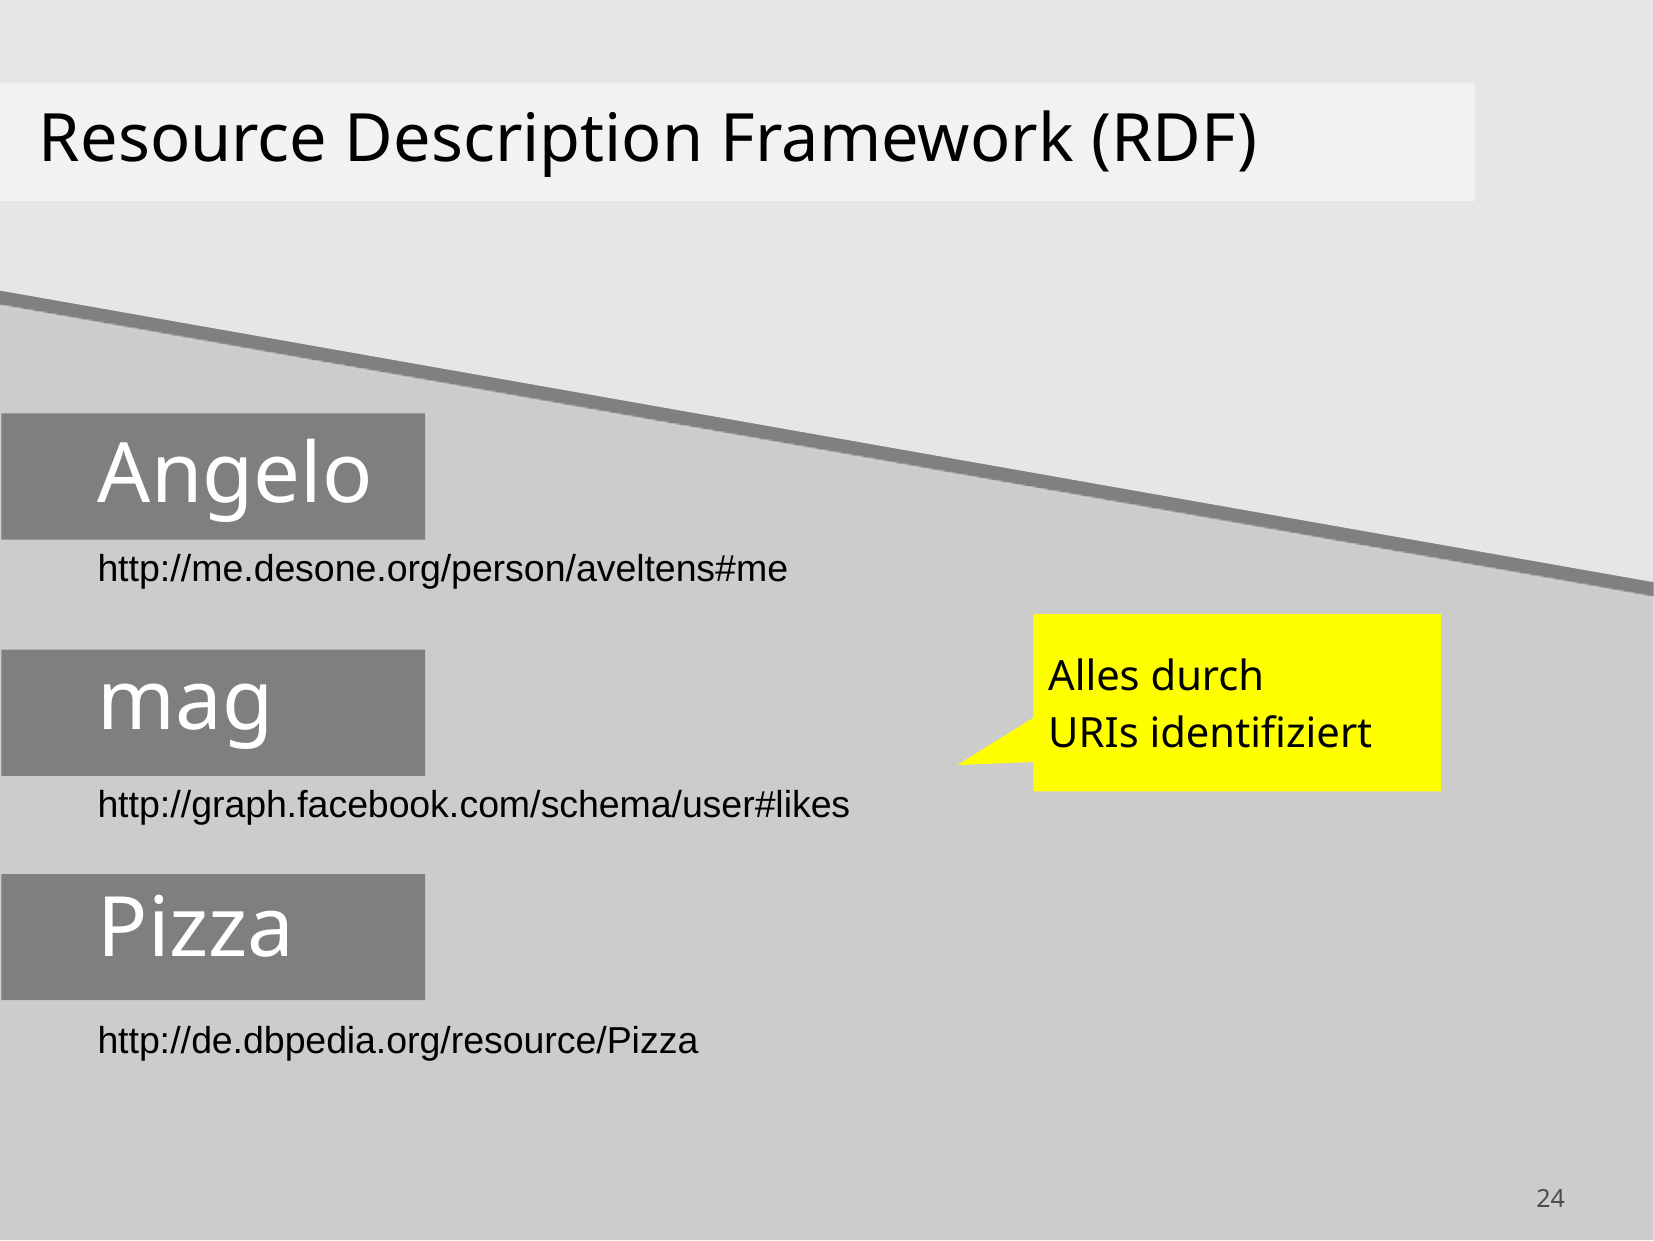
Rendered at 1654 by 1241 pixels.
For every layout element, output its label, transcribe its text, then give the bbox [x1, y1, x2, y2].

text_box [416, 413, 426, 539]
text_box http://graph.facebook.com/schema/user#likes [82, 775, 999, 833]
text_box [416, 649, 426, 775]
text_box Angelo mag Pizza [83, 597, 416, 775]
text_box http://me.desone.org/person/aveltens#me [82, 539, 804, 597]
text_box [0, 82, 1475, 201]
text_box Angelo mag Pizza [83, 833, 416, 1002]
text_box [416, 874, 426, 1001]
text_box [1, 649, 83, 776]
text_box [1, 413, 83, 540]
text_box Resource Description Framework (RDF) [24, 82, 1451, 191]
text_box Angelo mag Pizza [83, 406, 416, 539]
text_box Alles durch URIs identifiziert [957, 614, 1441, 792]
text_box http://de.dbpedia.org/resource/Pizza [82, 1012, 999, 1070]
text_box [1, 874, 83, 1001]
